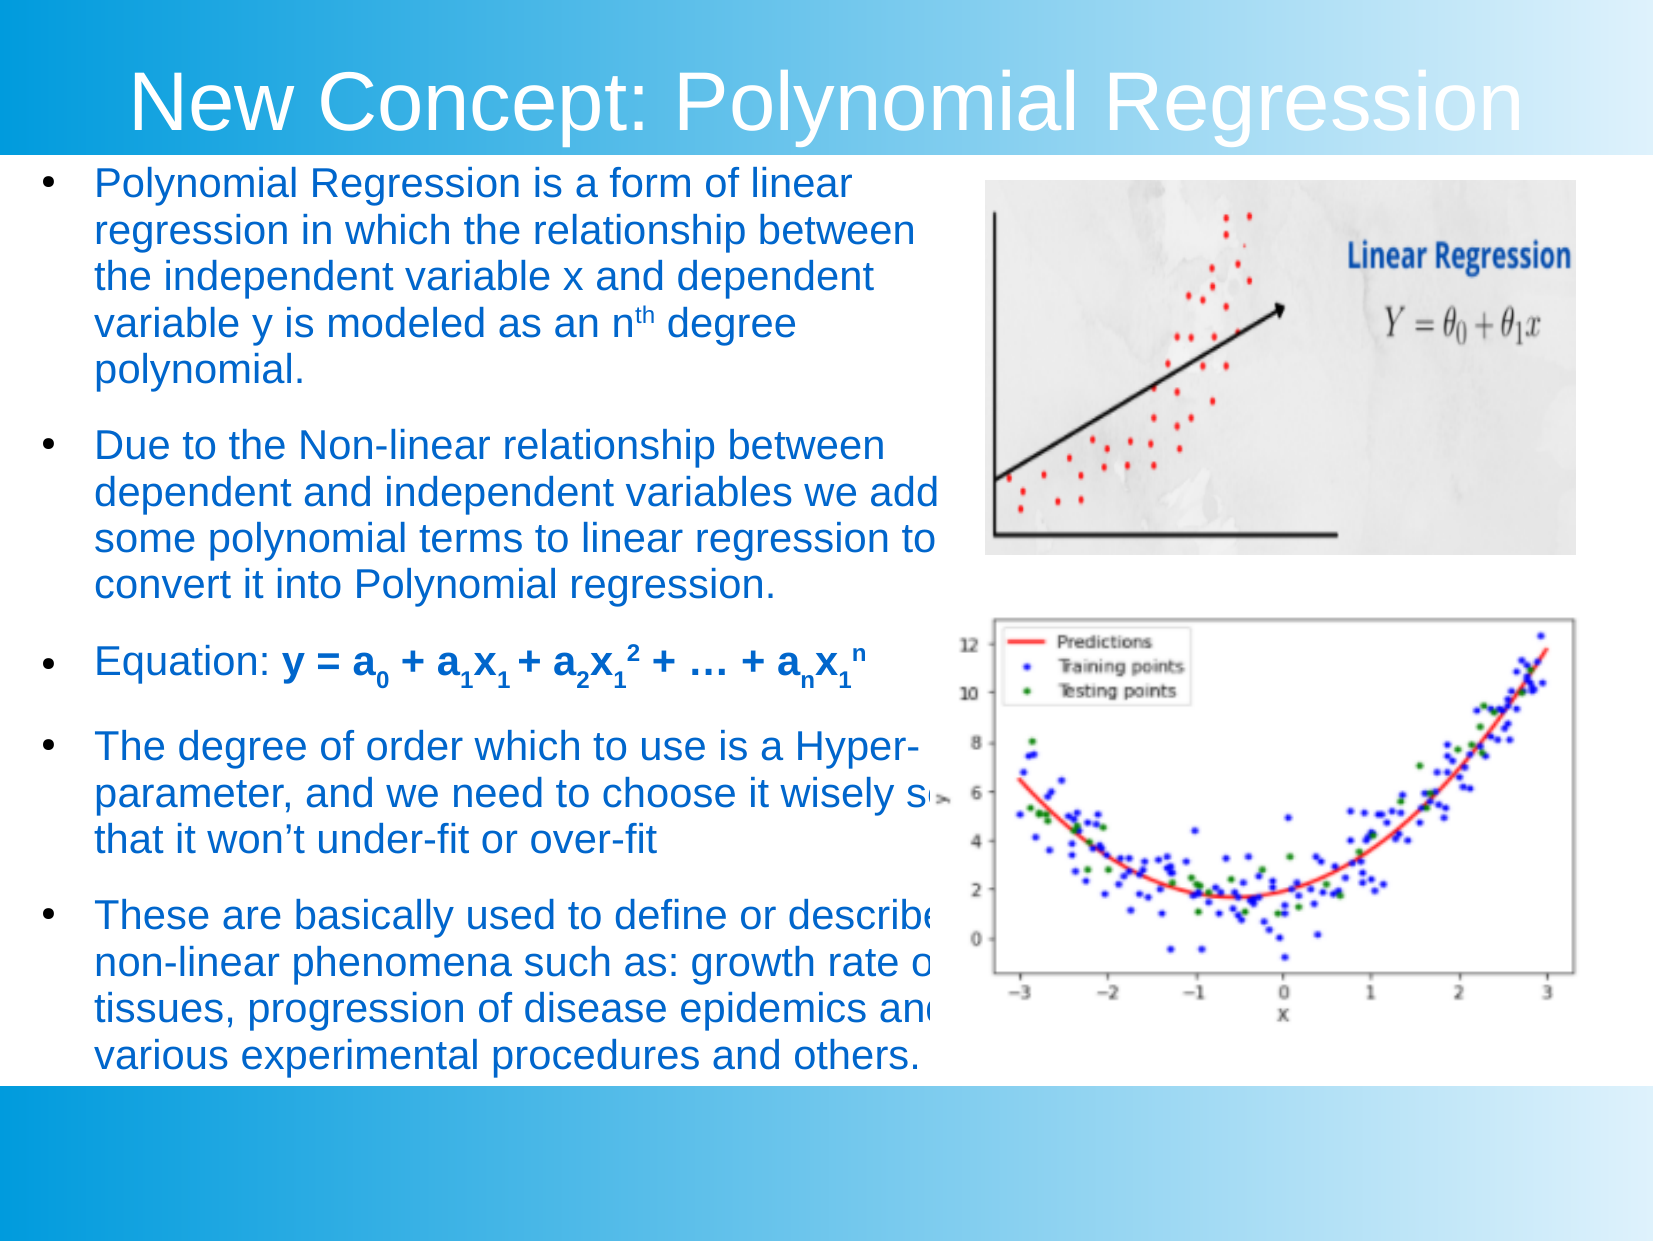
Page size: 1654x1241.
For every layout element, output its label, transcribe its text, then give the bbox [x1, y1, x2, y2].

title New Concept: Polynomial Regression [82, 0, 1571, 205]
picture [985, 180, 1576, 556]
list Polynomial Regression is a form of linear regression in which the relationship between the independent variable x and dependent variable y is modeled as an nth degree polynomial. Due to the Non-linear relationship between dependent and independent variables we add some polynomial terms to linear regression to convert it into Polynomial regression. Equation: y = a0 + a1x1 + a2x12 + … + anx1n The degree of order which to use is a Hyper-parameter, and we need to choose it wisely so that it won’t under-fit or over-fit These are basically used to define or describe non-linear phenomena such as: growth rate of tissues, progression of disease epidemics and various experimental procedures and others. [23, 159, 984, 966]
picture [930, 599, 1630, 1036]
